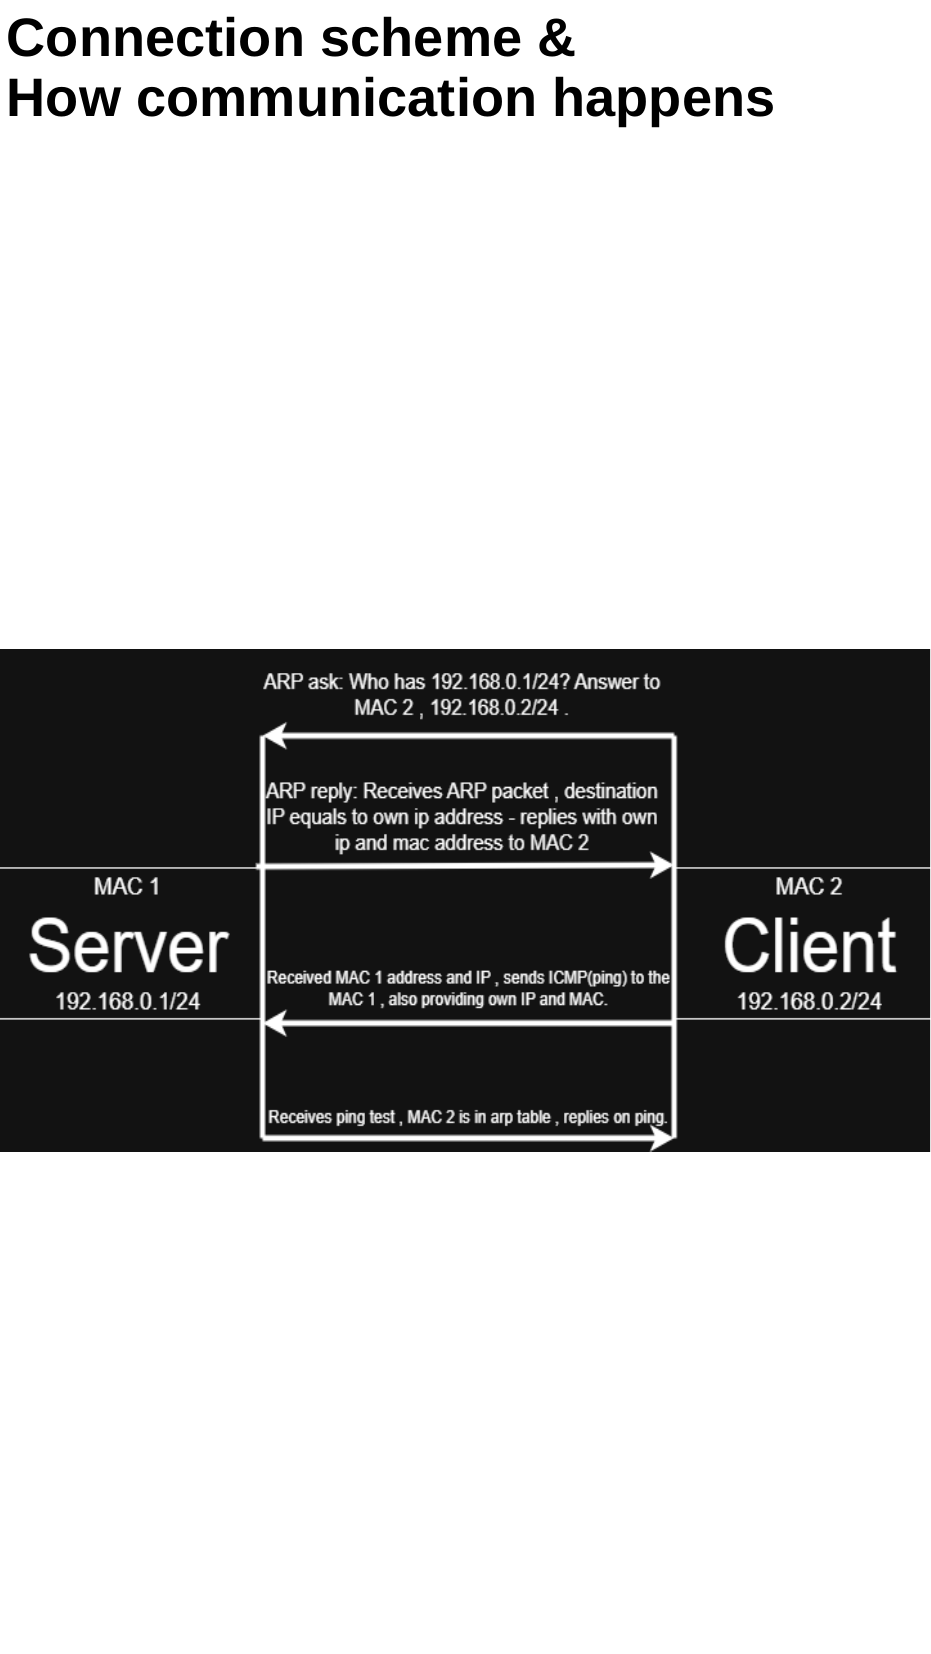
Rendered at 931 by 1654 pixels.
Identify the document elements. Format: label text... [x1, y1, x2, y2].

text_box Connection scheme & How communication happens [0, 0, 923, 1063]
picture [0, 649, 931, 1152]
